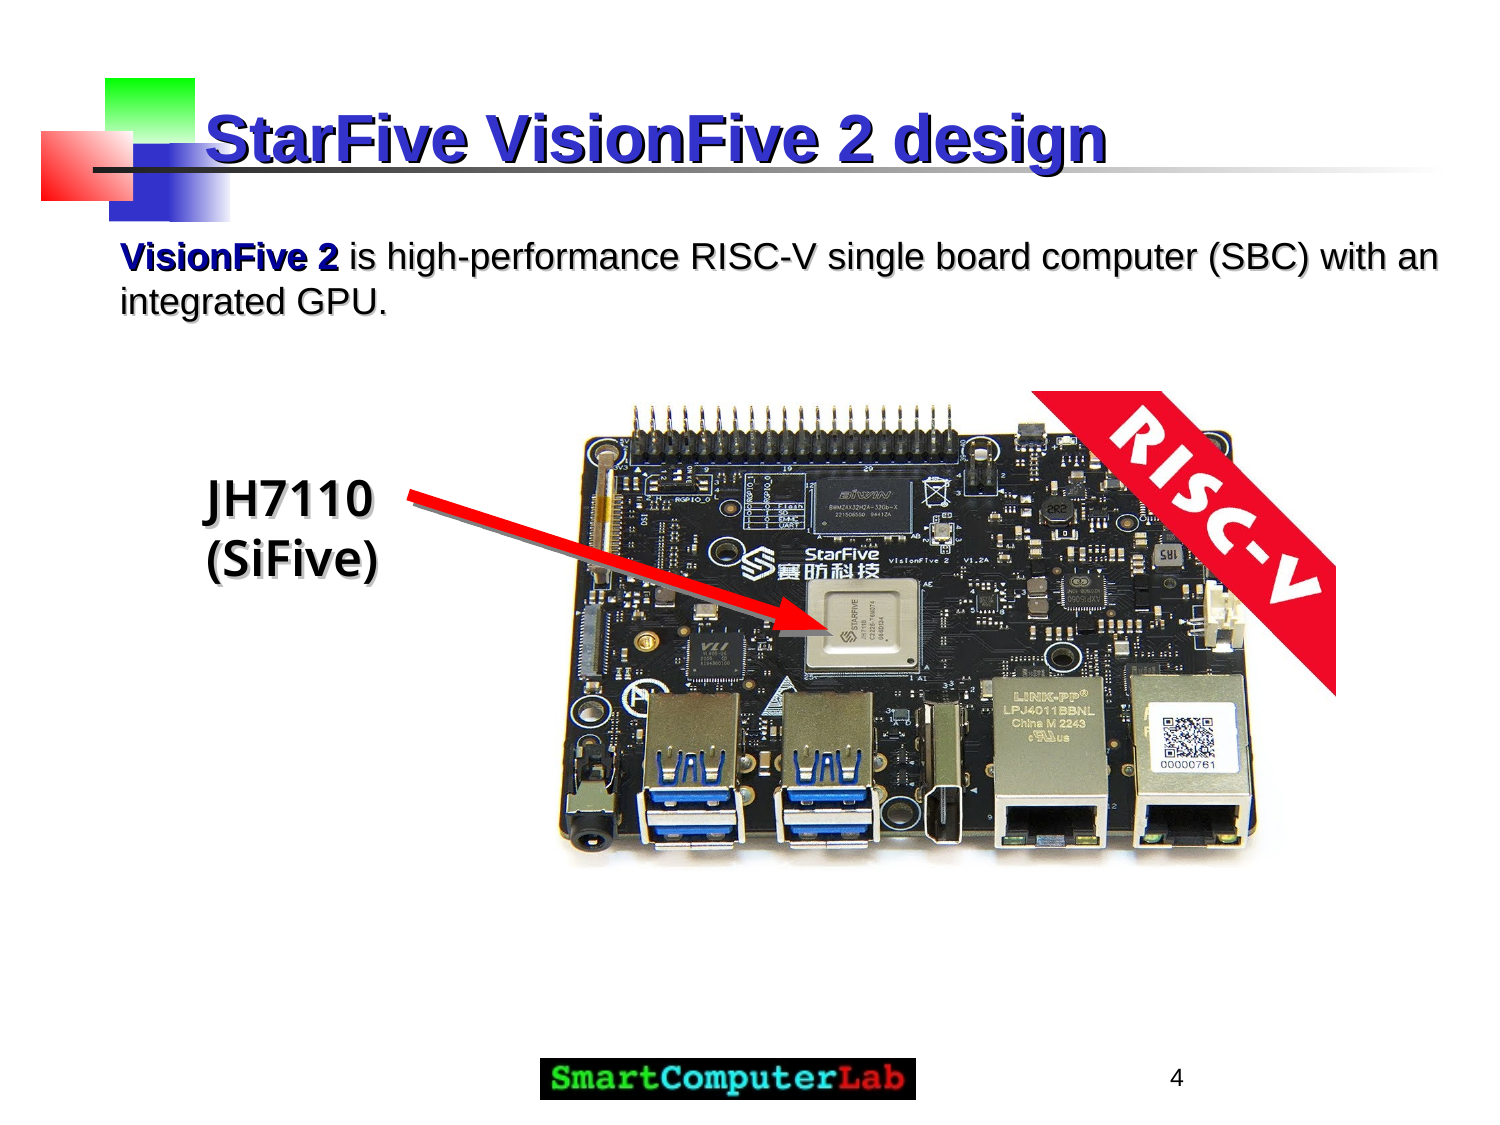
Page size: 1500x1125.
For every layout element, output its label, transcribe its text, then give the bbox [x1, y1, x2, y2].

title StarFive VisionFive 2 design [189, 86, 1497, 183]
picture [480, 391, 1336, 873]
text_box VisionFive 2 is high-performance RISC-V single board computer (SBC) with an integrated GPU. [105, 224, 1471, 330]
text_box JH7110 (SiFive) [191, 459, 481, 595]
picture [540, 1058, 916, 1100]
